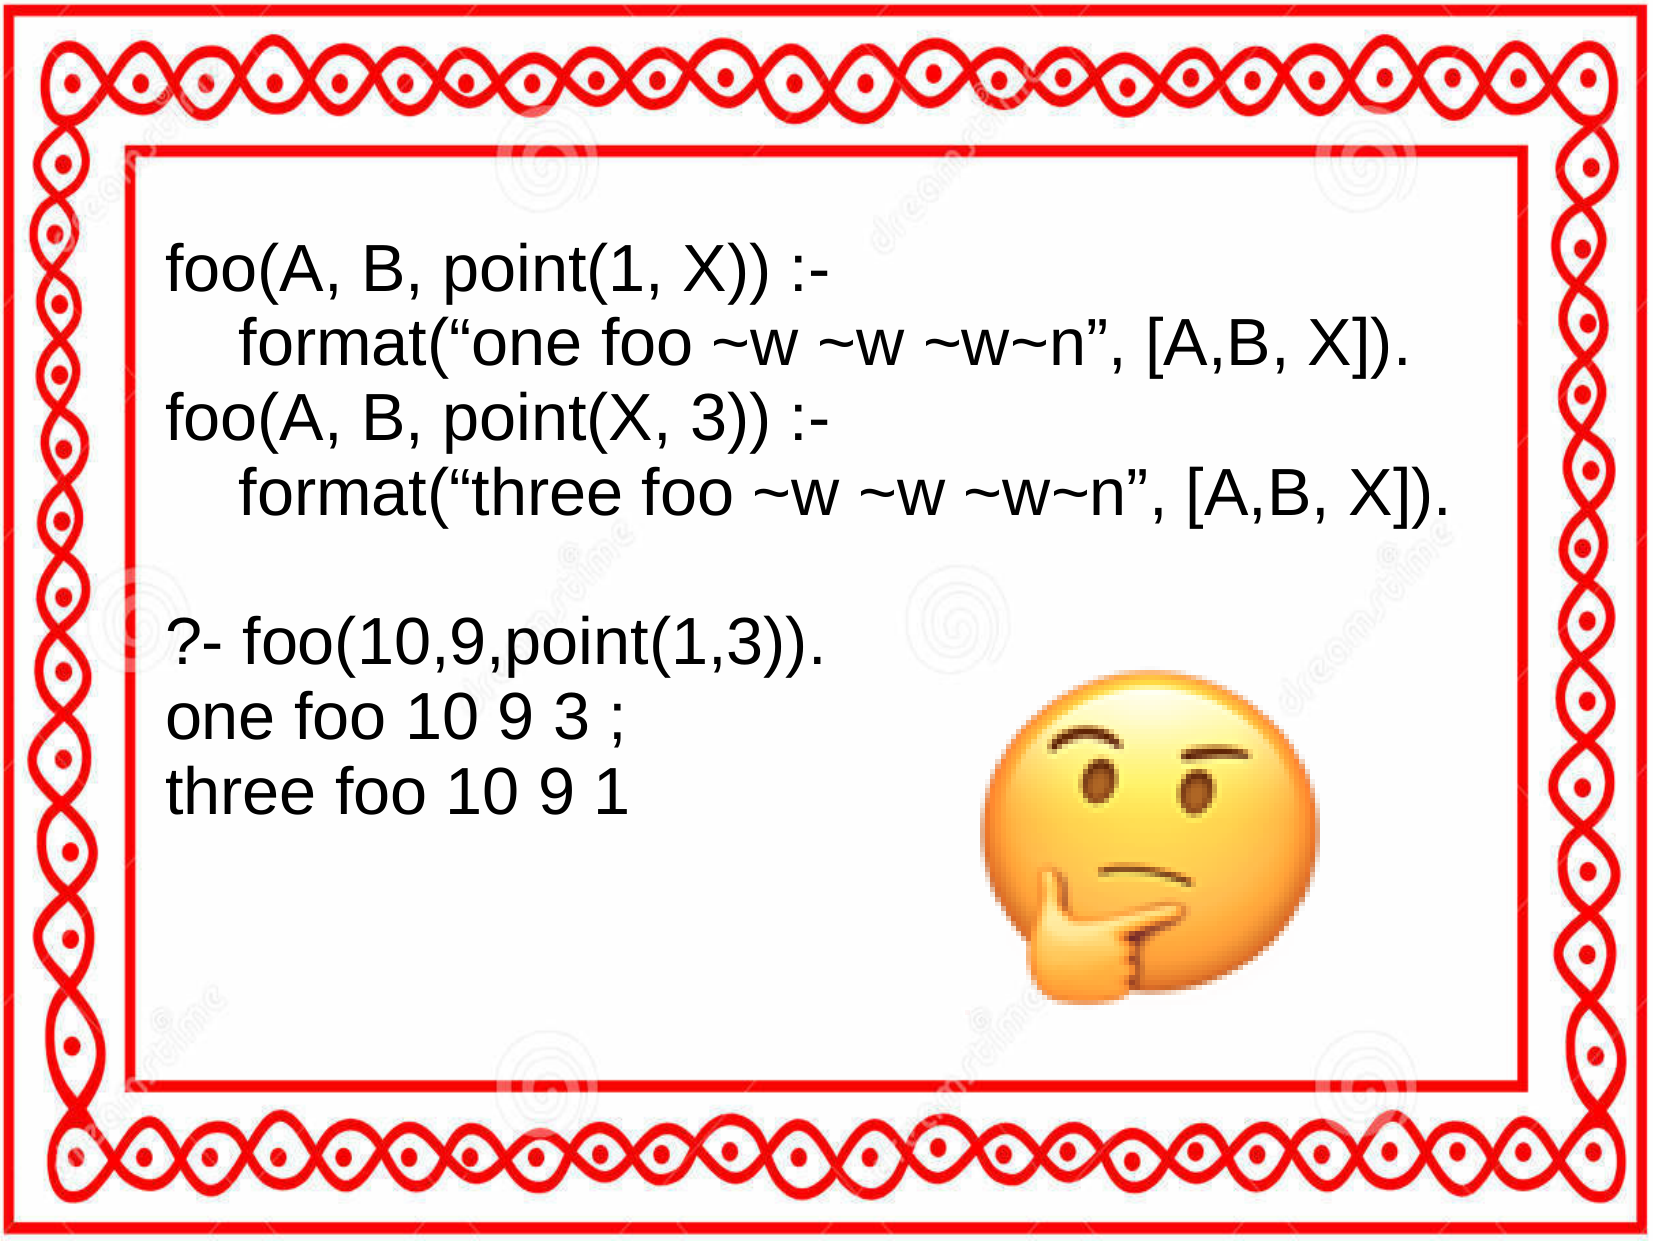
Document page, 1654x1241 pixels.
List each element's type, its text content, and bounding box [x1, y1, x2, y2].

subtitle foo(A, B, point(1, X)) :- format(“one foo ~w ~w ~w~n”, [A,B, X]). foo(A, B, point(X, 3)) :- format(“three foo ~w ~w ~w~n”, [A,B, X]). ?- foo(10,9,point(1,3)). one foo 10 9 3 ; three foo 10 9 1 [165, 49, 1571, 1010]
picture [0, 0, 1654, 1241]
